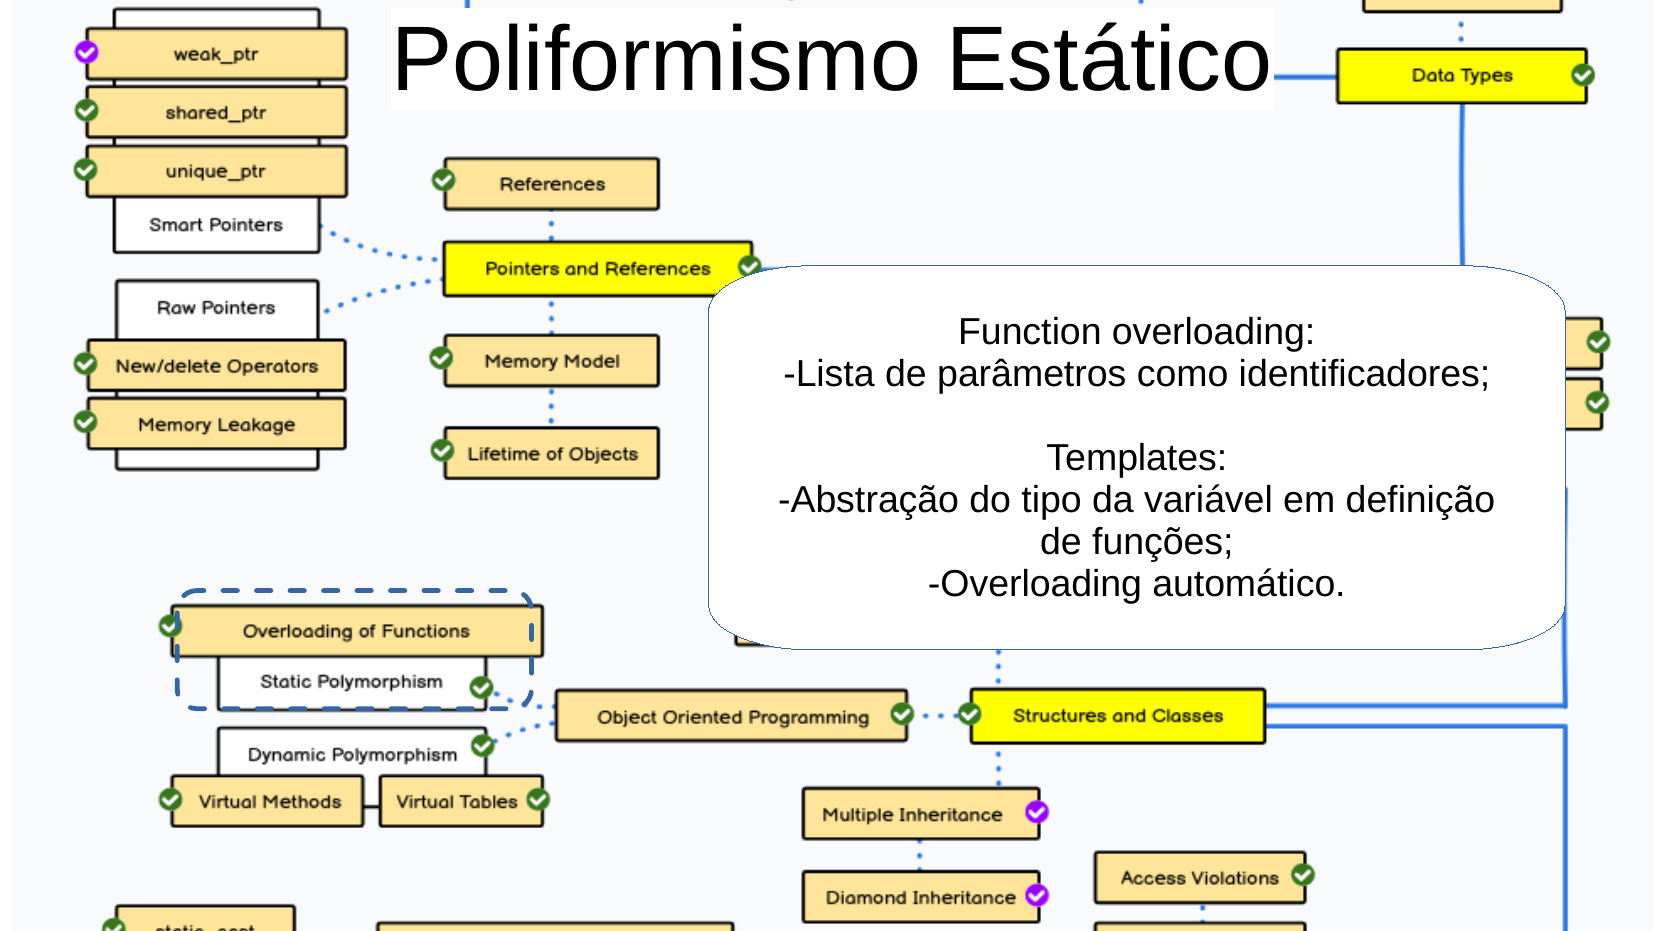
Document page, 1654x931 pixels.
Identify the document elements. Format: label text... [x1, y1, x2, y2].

title Poliformismo Estático [88, 0, 1577, 119]
text_box Function overloading: -Lista de parâmetros como identificadores; Templates: -Abstração do tipo da variável em definição de funções; -Overloading automático. [708, 265, 1566, 650]
picture [12, 0, 1654, 931]
